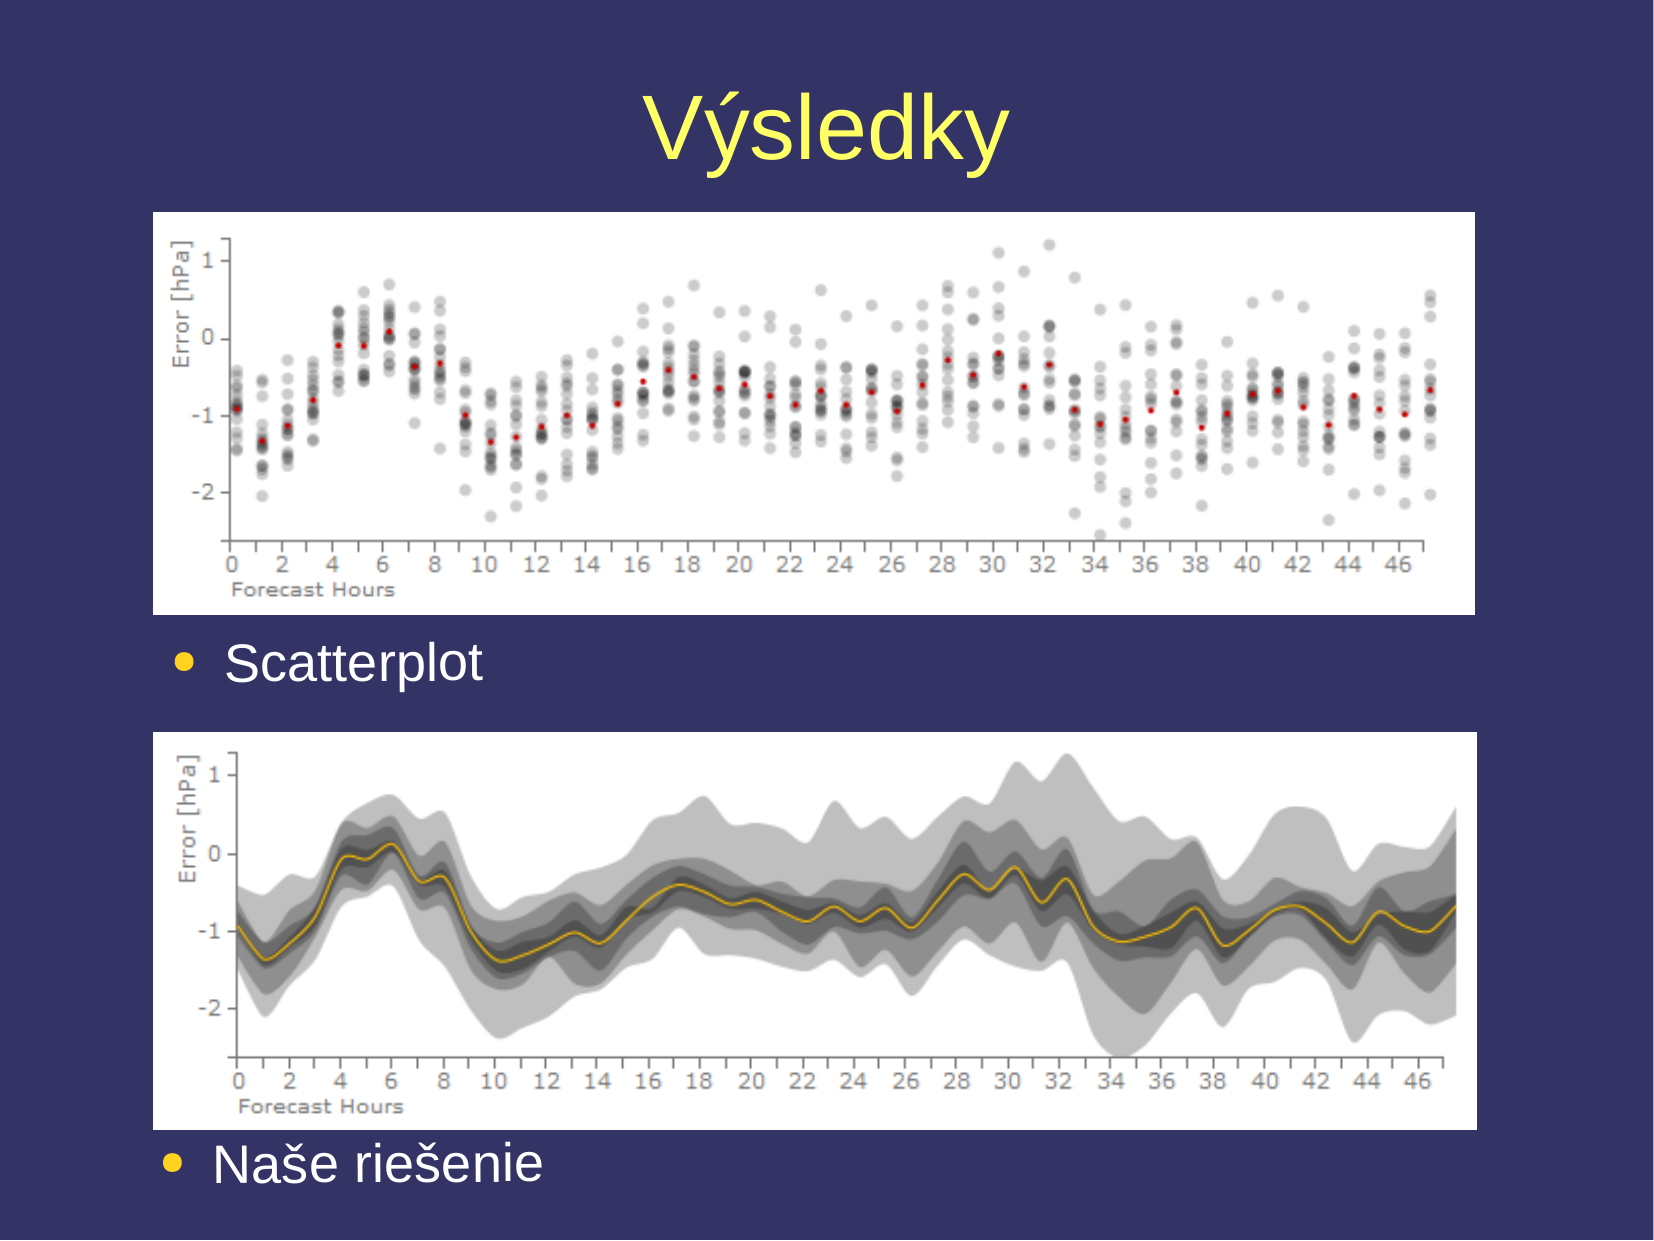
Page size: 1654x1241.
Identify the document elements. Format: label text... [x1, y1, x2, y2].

list Naše riešenie [141, 1132, 556, 1205]
picture [153, 732, 1477, 1130]
title Výsledky [82, 47, 1571, 210]
picture [153, 212, 1475, 615]
list Scatterplot [153, 631, 497, 709]
